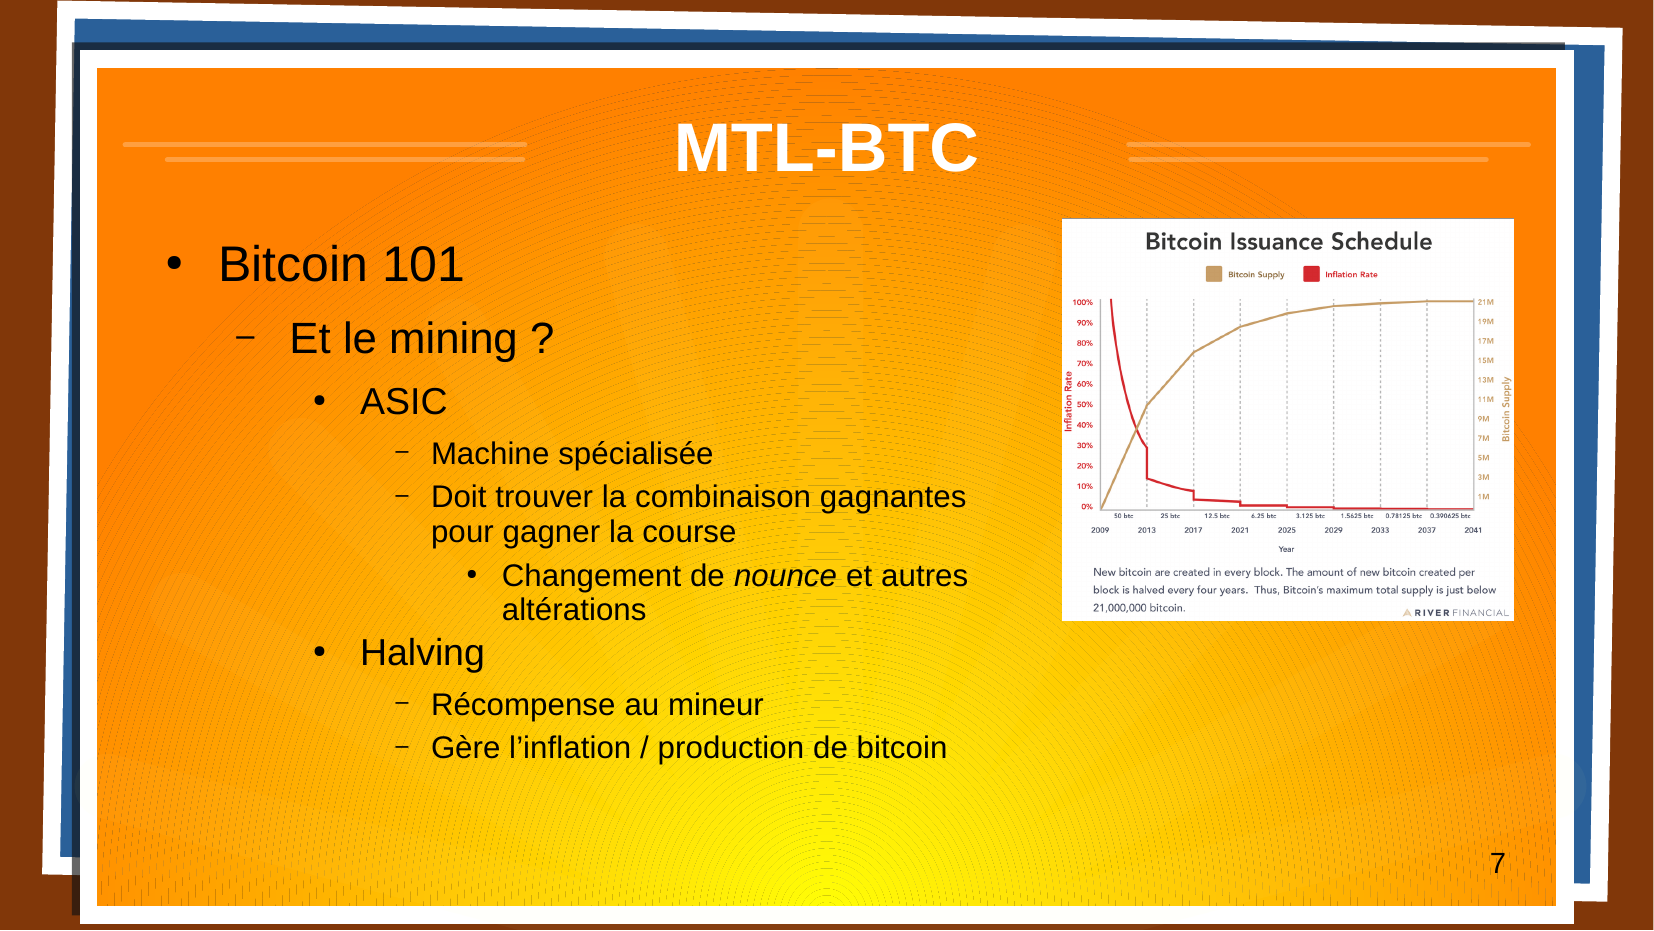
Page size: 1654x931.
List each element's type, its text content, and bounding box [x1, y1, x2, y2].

list Bitcoin 101 Et le mining ? ASIC Machine spécialisée Doit trouver la combinaison gagnantes pour gagner la course Changement de nounce et autres altérations Halving Récompense au mineur Gère l’inflation / production de bitcoin [147, 236, 1034, 827]
title MTL-BTC [531, 73, 1123, 222]
picture [1062, 218, 1514, 621]
